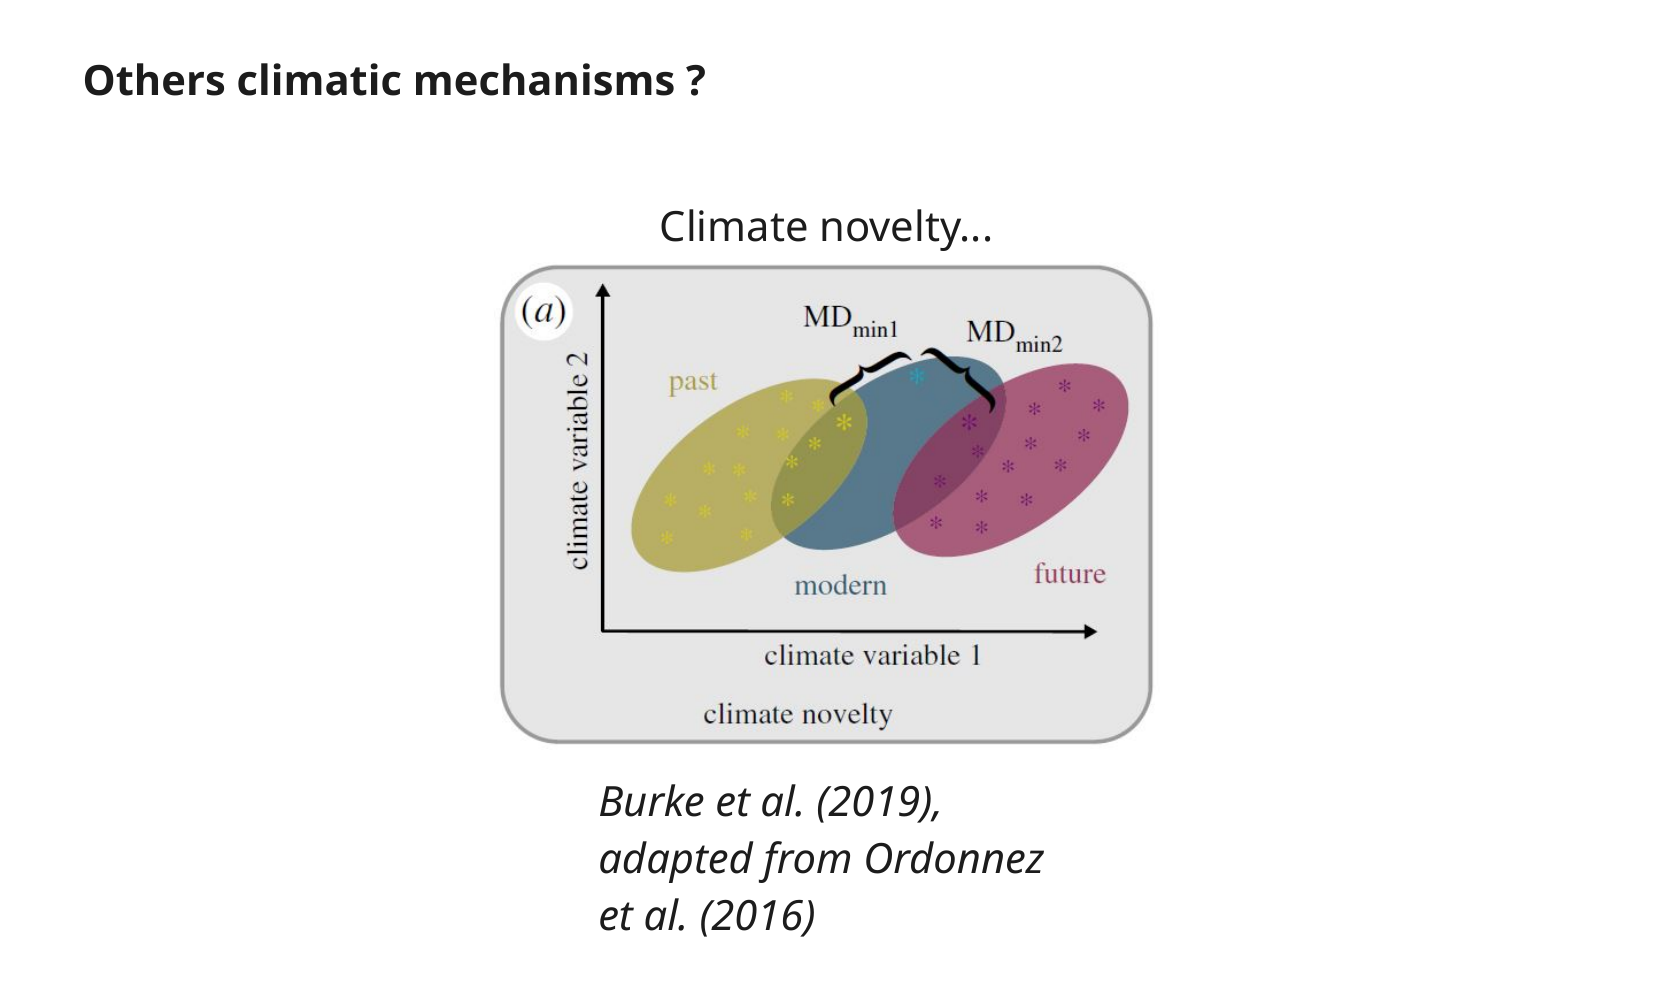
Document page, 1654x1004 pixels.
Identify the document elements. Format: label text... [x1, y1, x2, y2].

text_box Others climatic mechanisms ? [82, 51, 1571, 130]
text_box Burke et al. (2019), adapted from Ordonnez et al. (2016) [598, 771, 1056, 851]
picture [493, 253, 1160, 751]
text_box Climate novelty... [498, 196, 1156, 276]
